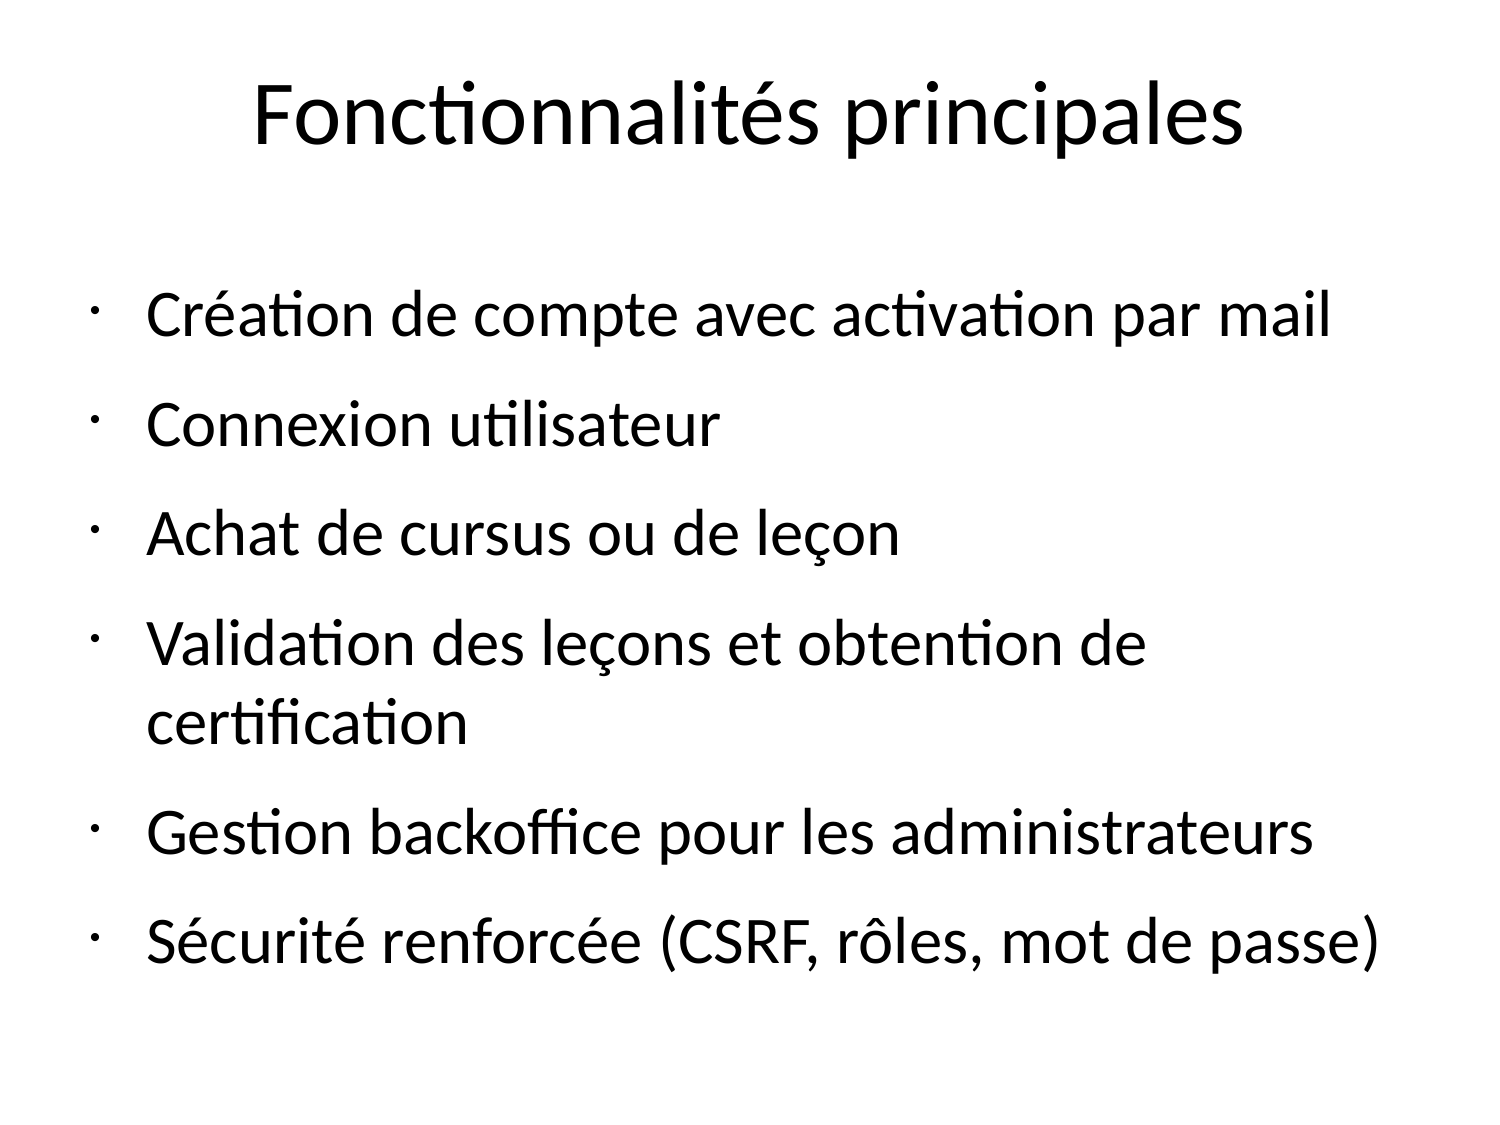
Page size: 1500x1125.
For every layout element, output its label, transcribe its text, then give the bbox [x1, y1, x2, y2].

title Fonctionnalités principales [75, 45, 1425, 233]
list Création de compte avec activation par mail Connexion utilisateur Achat de cursus ou de leçon Validation des leçons et obtention de certification Gestion backoffice pour les administrateurs Sécurité renforcée (CSRF, rôles, mot de passe) [75, 262, 1425, 1005]
